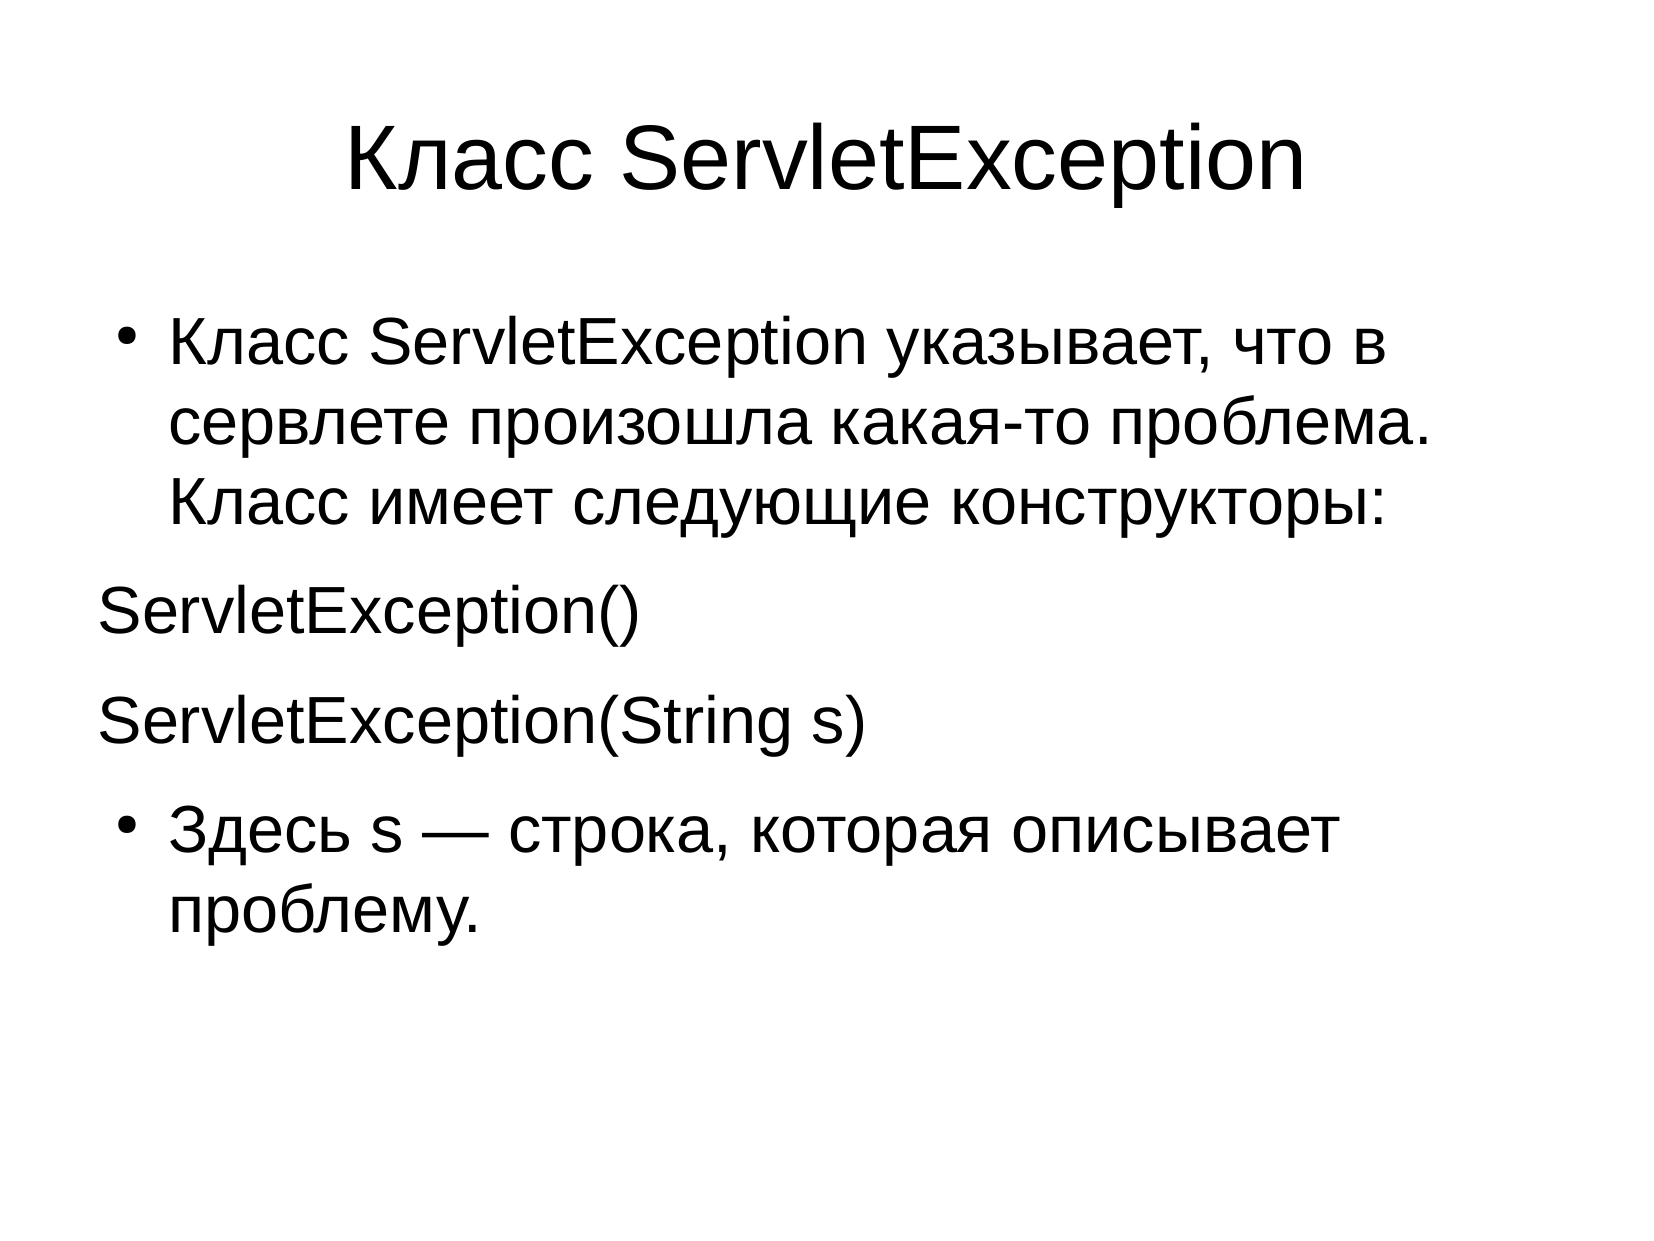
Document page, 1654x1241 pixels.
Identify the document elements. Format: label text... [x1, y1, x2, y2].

title Класс ServletException [82, 49, 1571, 257]
list Класс ServletException указывает, что в сервлете произошла какая-то проблема. Класс имеет следующие конструкторы: ServletException() ServletException(String s) Здесь s — строка, которая описывает проблему. [82, 290, 1571, 1010]
